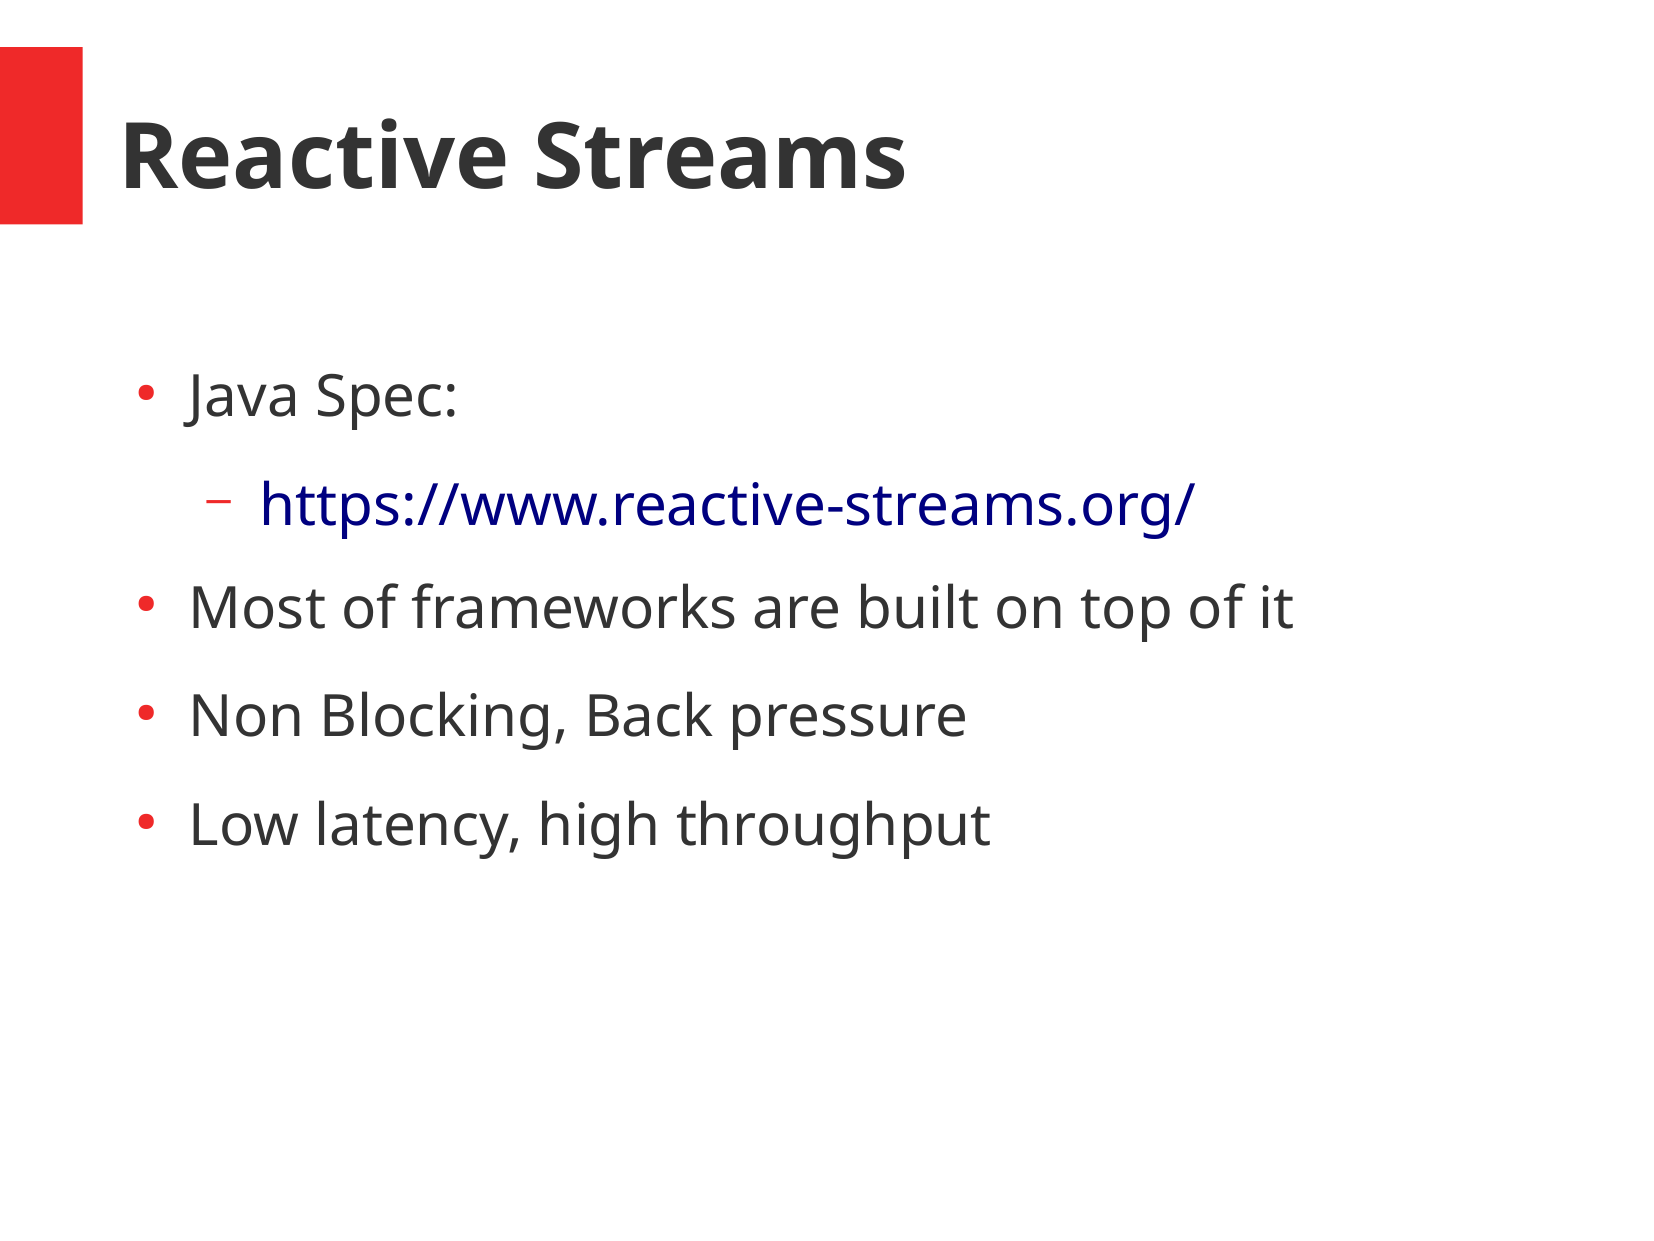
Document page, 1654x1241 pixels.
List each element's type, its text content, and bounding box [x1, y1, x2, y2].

title Reactive Streams [118, 49, 1571, 257]
list Java Spec: https://www.reactive-streams.org/ Most of frameworks are built on top of it Non Blocking, Back pressure Low latency, high throughput [118, 354, 1536, 1074]
